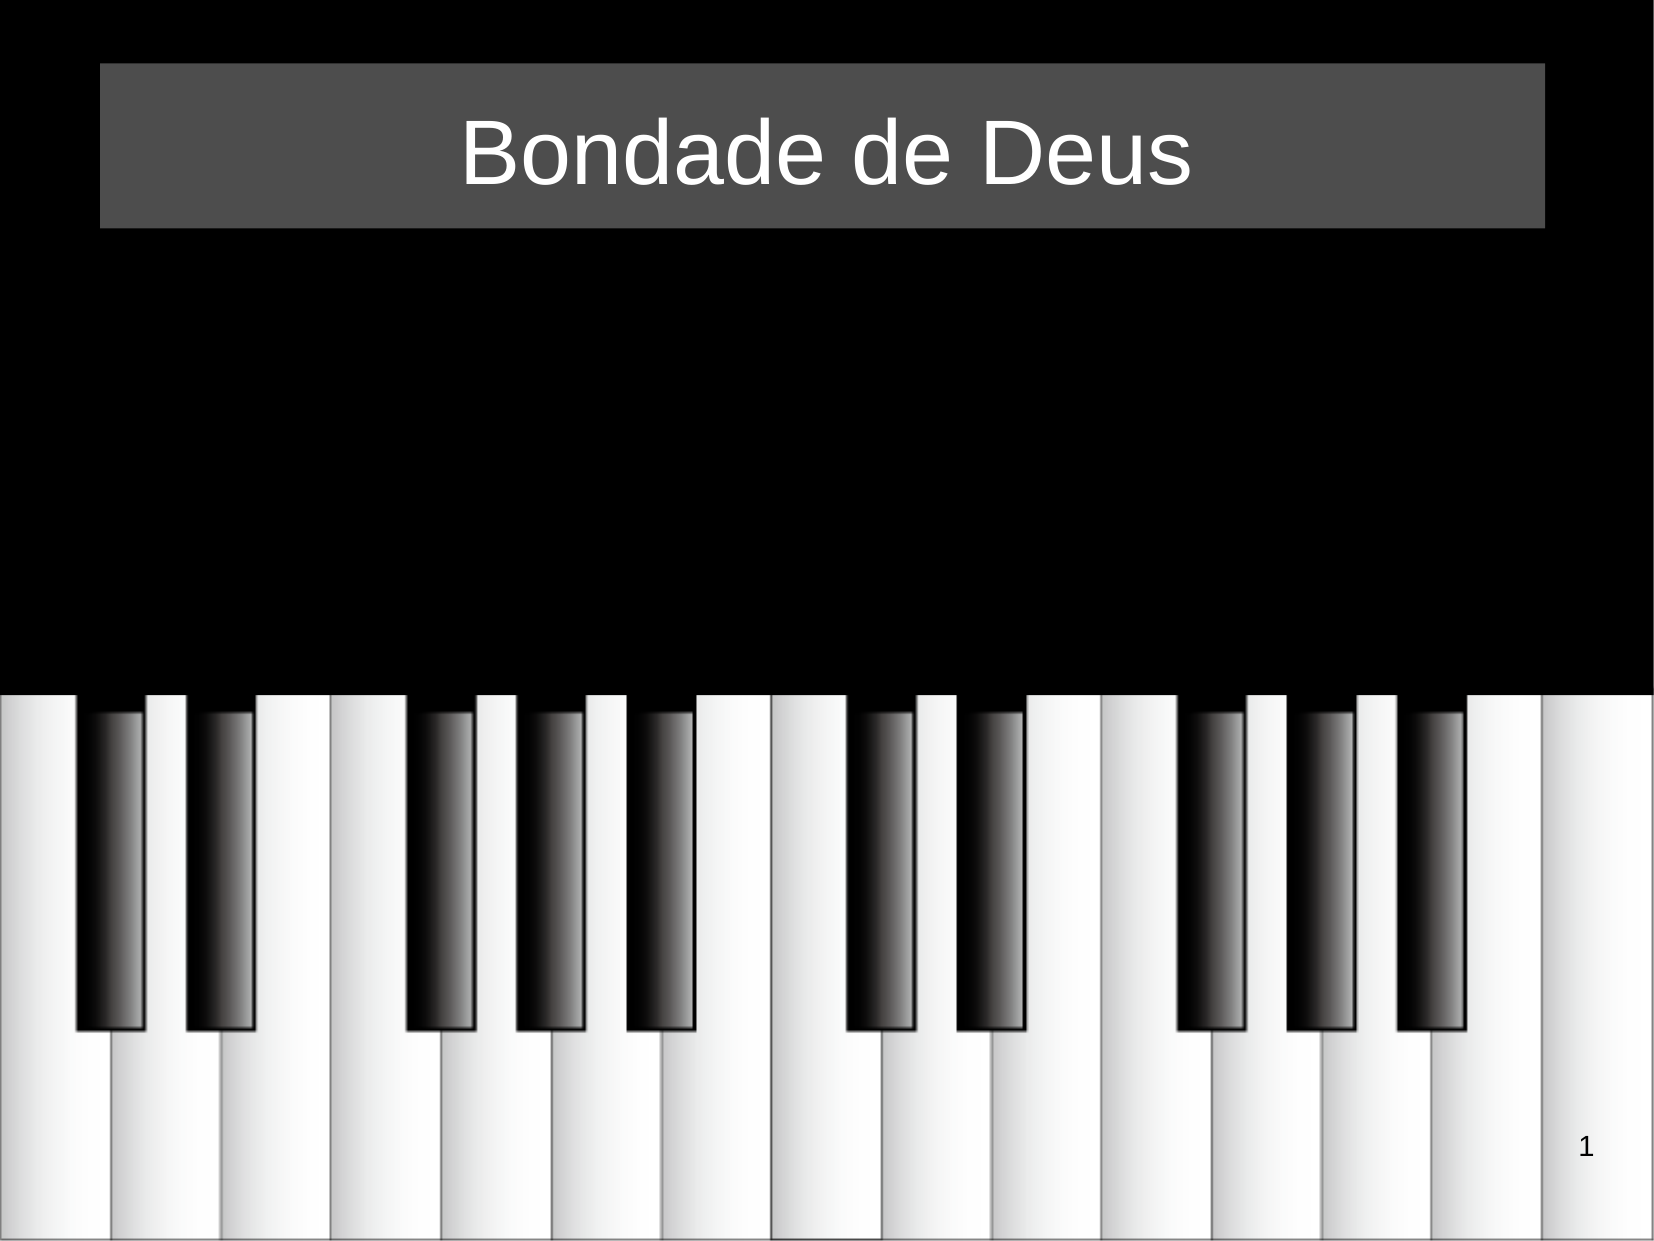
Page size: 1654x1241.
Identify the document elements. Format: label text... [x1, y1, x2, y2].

picture [0, 696, 1654, 1241]
title Bondade de Deus [82, 49, 1571, 257]
